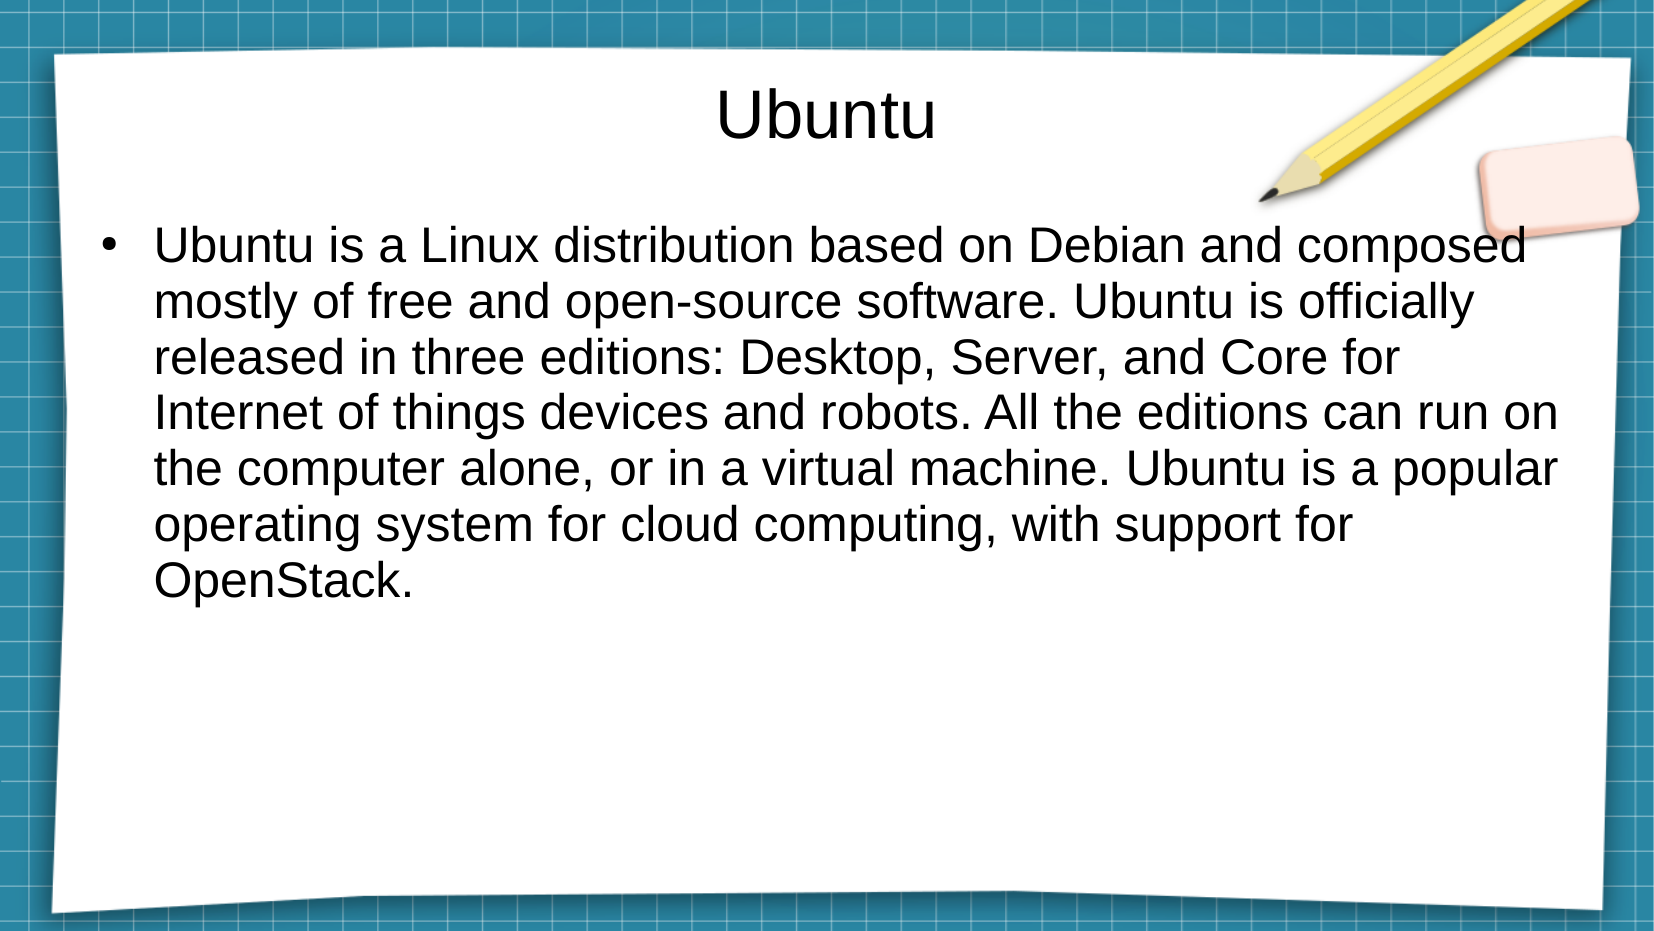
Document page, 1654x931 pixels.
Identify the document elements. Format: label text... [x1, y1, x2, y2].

picture [0, 0, 1654, 931]
title Ubuntu [82, 37, 1571, 193]
list Ubuntu is a Linux distribution based on Debian and composed mostly of free and open-source software. Ubuntu is officially released in three editions: Desktop, Server, and Core for Internet of things devices and robots. All the editions can run on the computer alone, or in a virtual machine. Ubuntu is a popular operating system for cloud computing, with support for OpenStack. [82, 217, 1571, 758]
